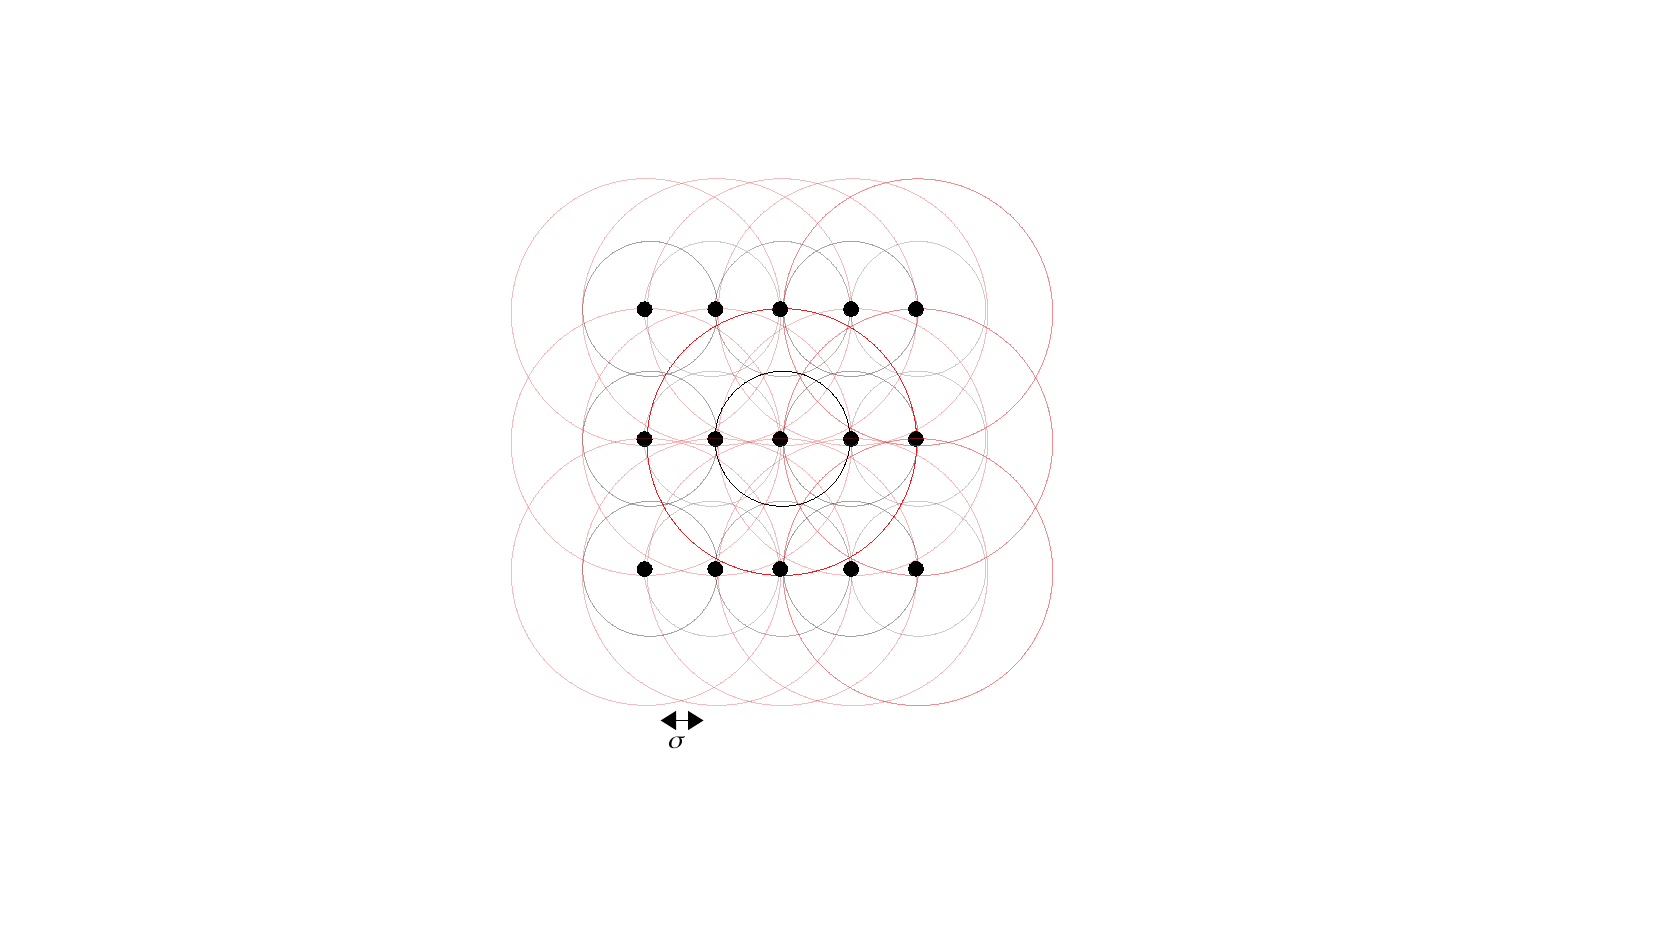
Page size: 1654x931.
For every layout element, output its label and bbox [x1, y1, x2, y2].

text_box [843, 301, 859, 317]
text_box [772, 561, 788, 577]
text_box [772, 431, 788, 438]
text_box [707, 439, 723, 445]
text_box [637, 561, 653, 577]
text_box [636, 439, 653, 445]
text_box [843, 431, 859, 438]
text_box [772, 439, 788, 445]
text_box [708, 431, 723, 438]
text_box [637, 431, 652, 438]
text_box [707, 301, 723, 317]
chart [660, 735, 690, 751]
text_box [772, 301, 788, 317]
text_box [908, 431, 924, 439]
text_box [843, 561, 859, 577]
text_box [908, 301, 924, 317]
text_box [908, 561, 924, 577]
text_box [908, 439, 924, 445]
text_box [637, 301, 653, 317]
text_box [843, 439, 859, 445]
text_box [707, 561, 723, 577]
